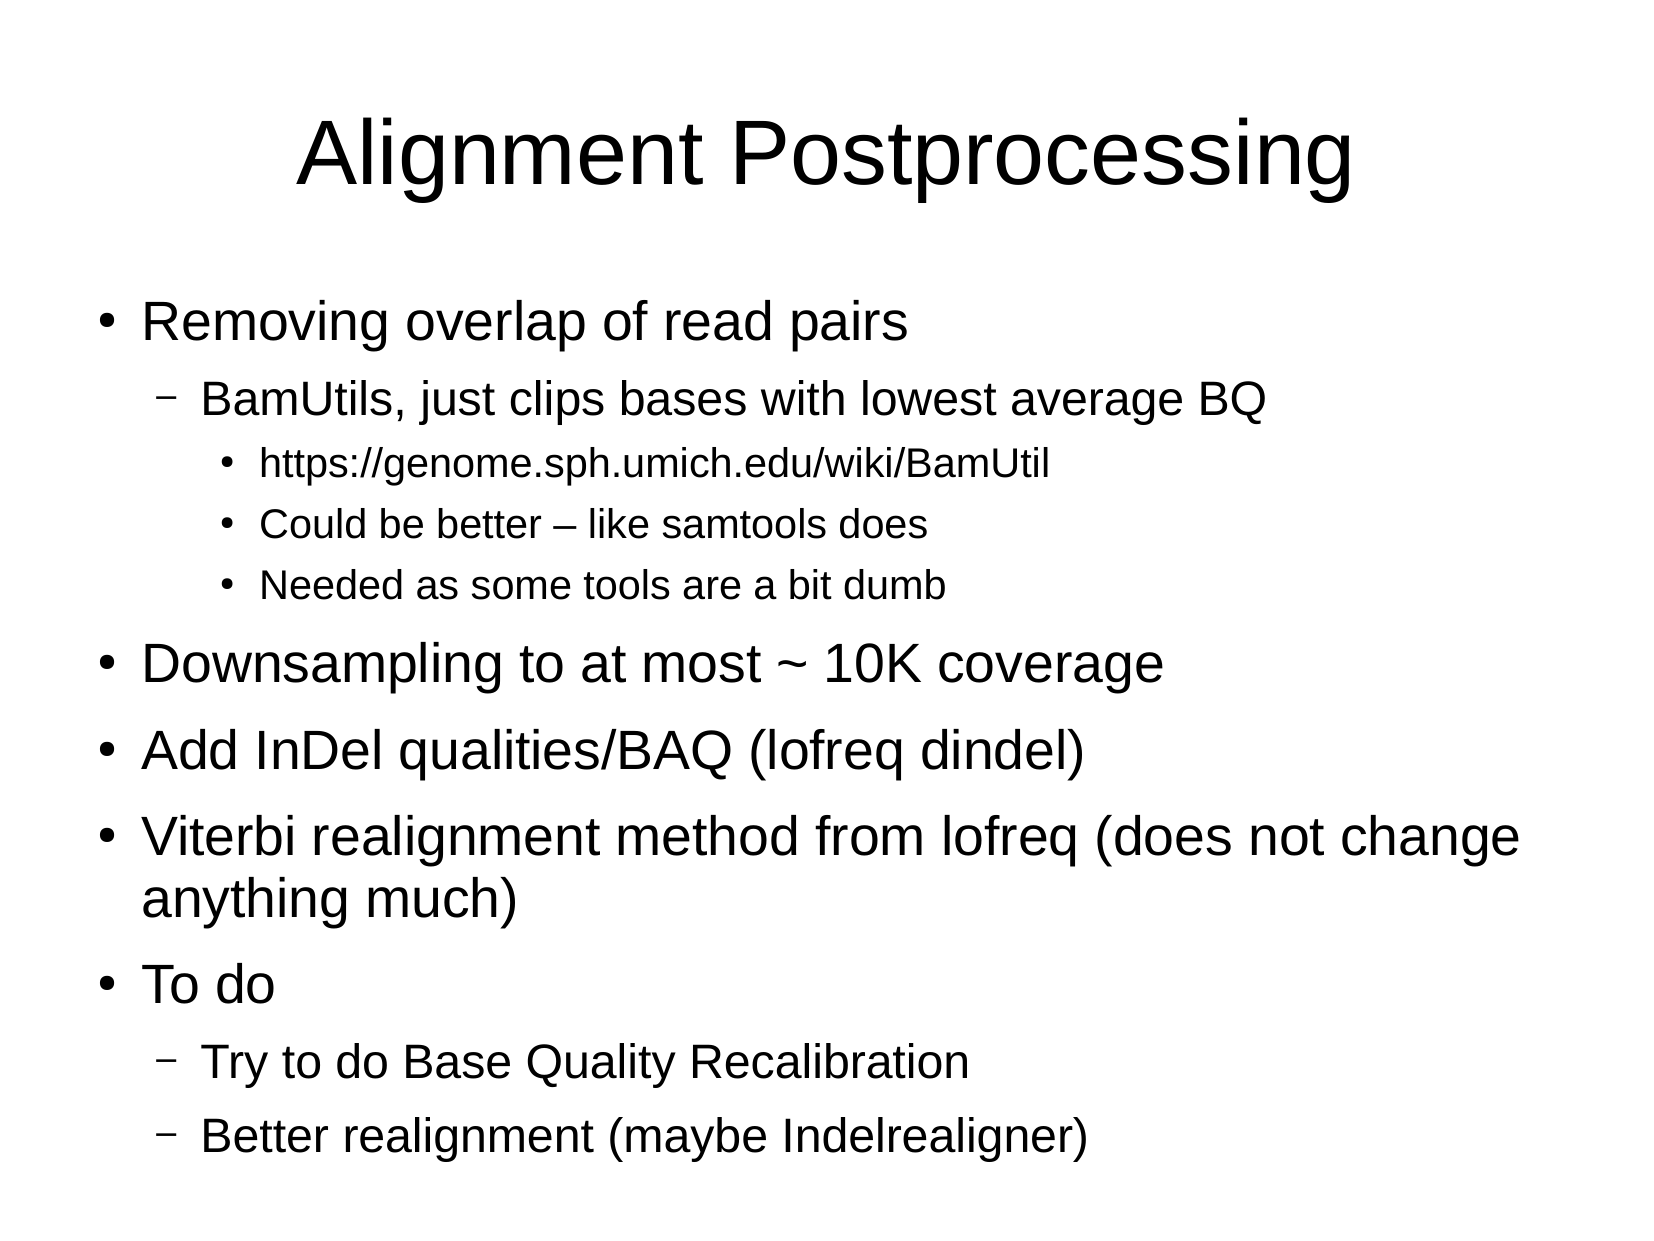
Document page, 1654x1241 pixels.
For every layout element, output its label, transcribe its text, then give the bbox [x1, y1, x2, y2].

title Alignment Postprocessing [82, 49, 1571, 257]
list Removing overlap of read pairs BamUtils, just clips bases with lowest average BQ https://genome.sph.umich.edu/wiki/BamUtil Could be better – like samtools does Needed as some tools are a bit dumb Downsampling to at most ~ 10K coverage Add InDel qualities/BAQ (lofreq dindel) Viterbi realignment method from lofreq (does not change anything much) To do Try to do Base Quality Recalibration Better realignment (maybe Indelrealigner) [82, 290, 1571, 1171]
